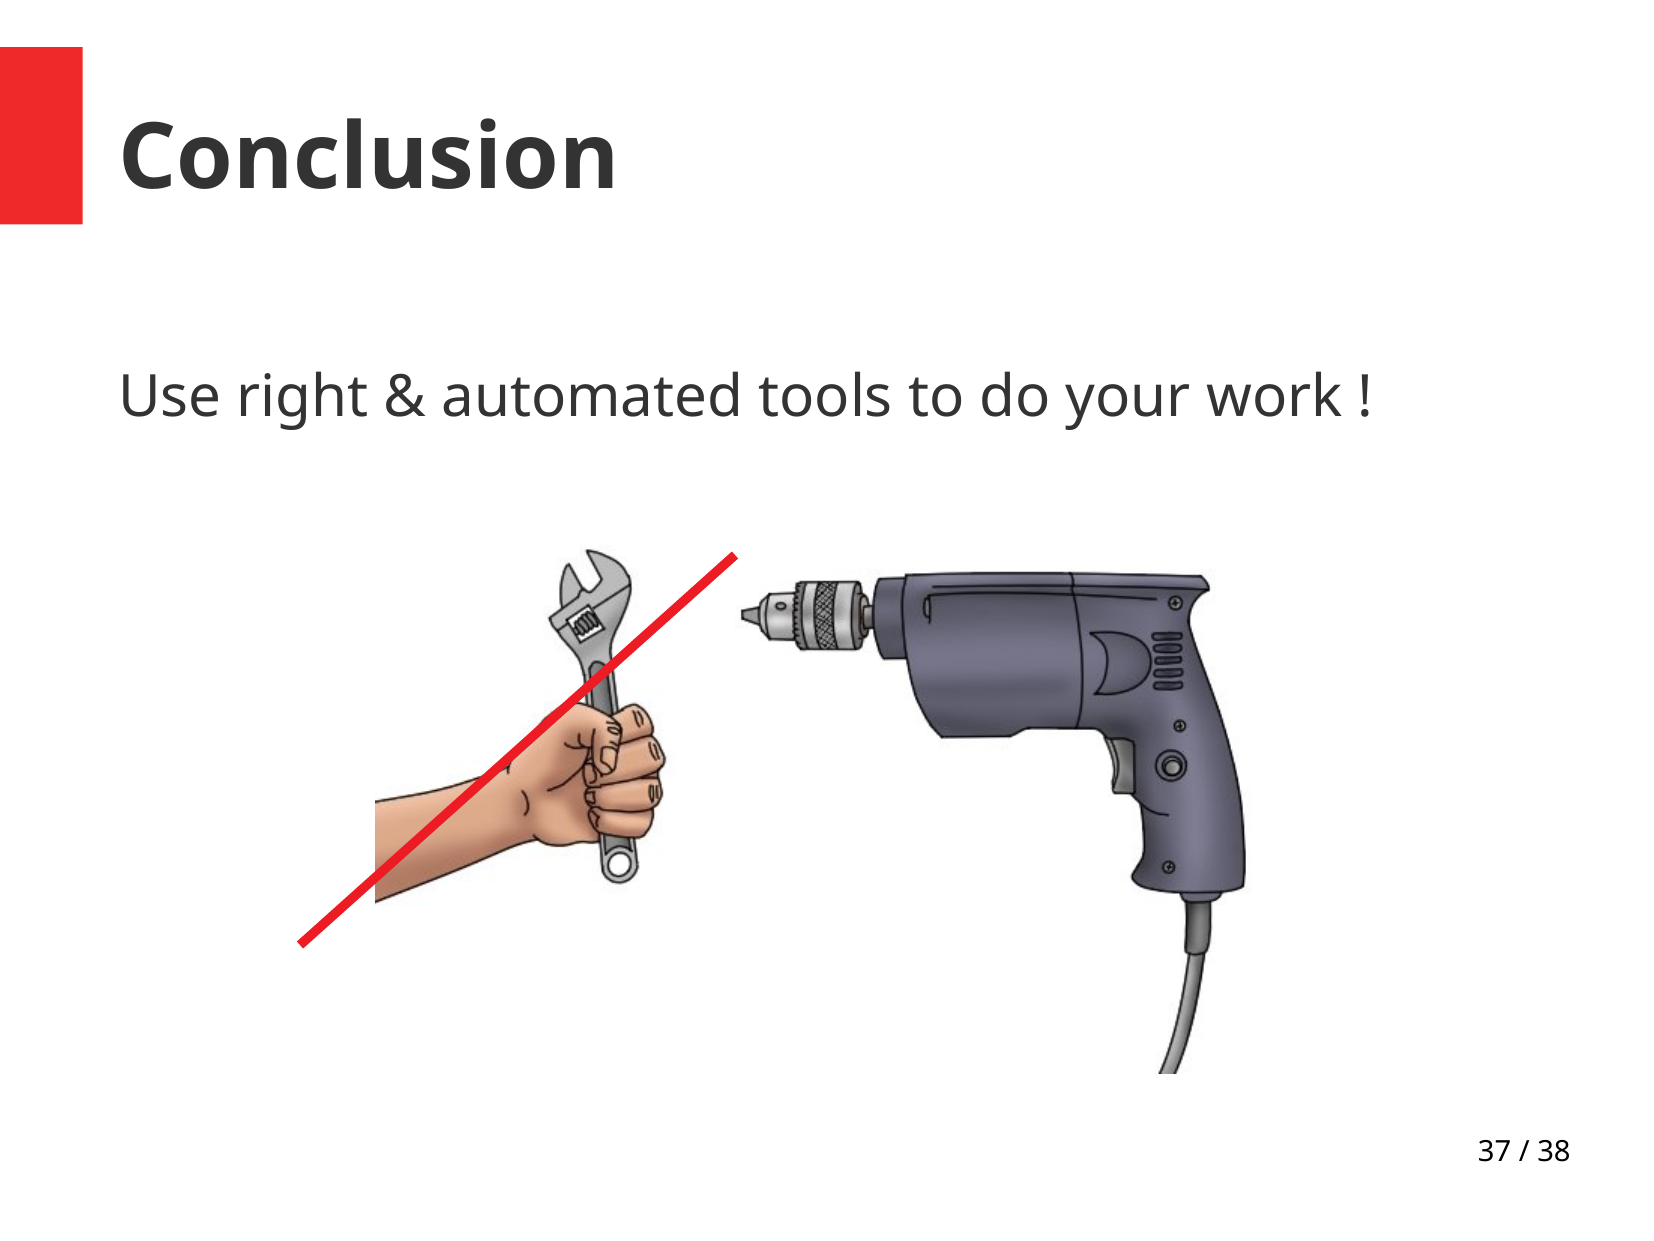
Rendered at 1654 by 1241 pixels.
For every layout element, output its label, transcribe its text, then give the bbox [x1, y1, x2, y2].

list Use right & automated tools to do your work ! [118, 354, 1536, 1074]
picture [375, 473, 1276, 1074]
title Conclusion [118, 49, 1571, 257]
